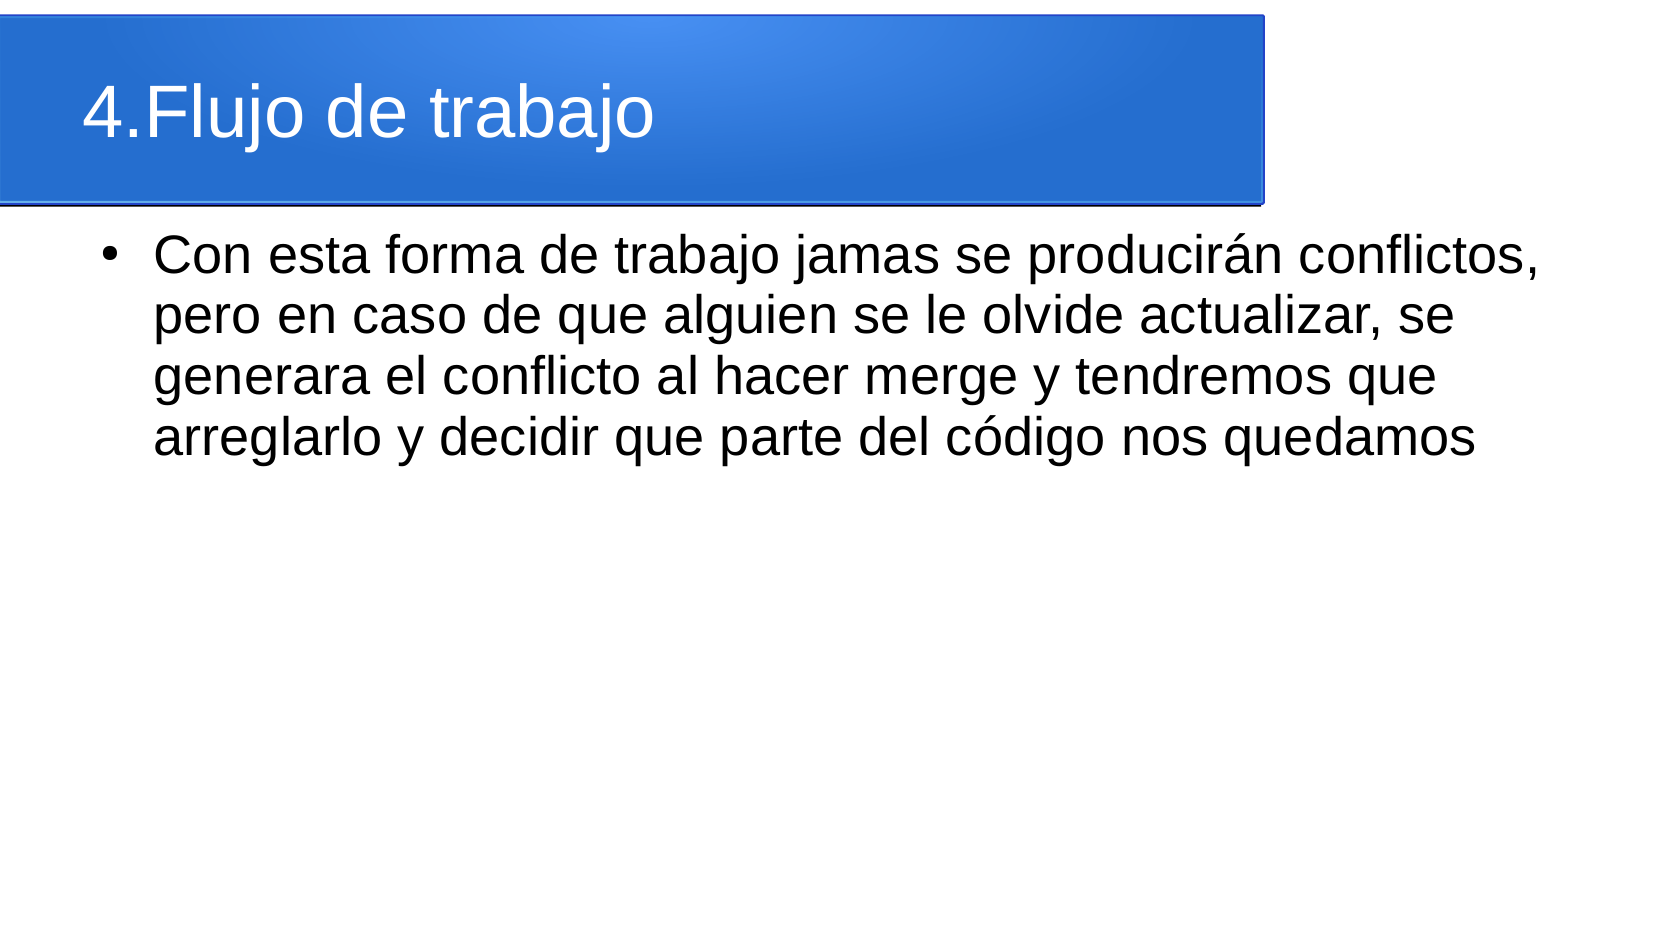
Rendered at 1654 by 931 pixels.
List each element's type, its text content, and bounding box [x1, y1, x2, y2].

list Con esta forma de trabajo jamas se producirán conflictos, pero en caso de que alguien se le olvide actualizar, se generara el conflicto al hacer merge y tendremos que arreglarlo y decidir que parte del código nos quedamos [82, 224, 1571, 764]
title 4.Flujo de trabajo [82, 35, 1235, 189]
